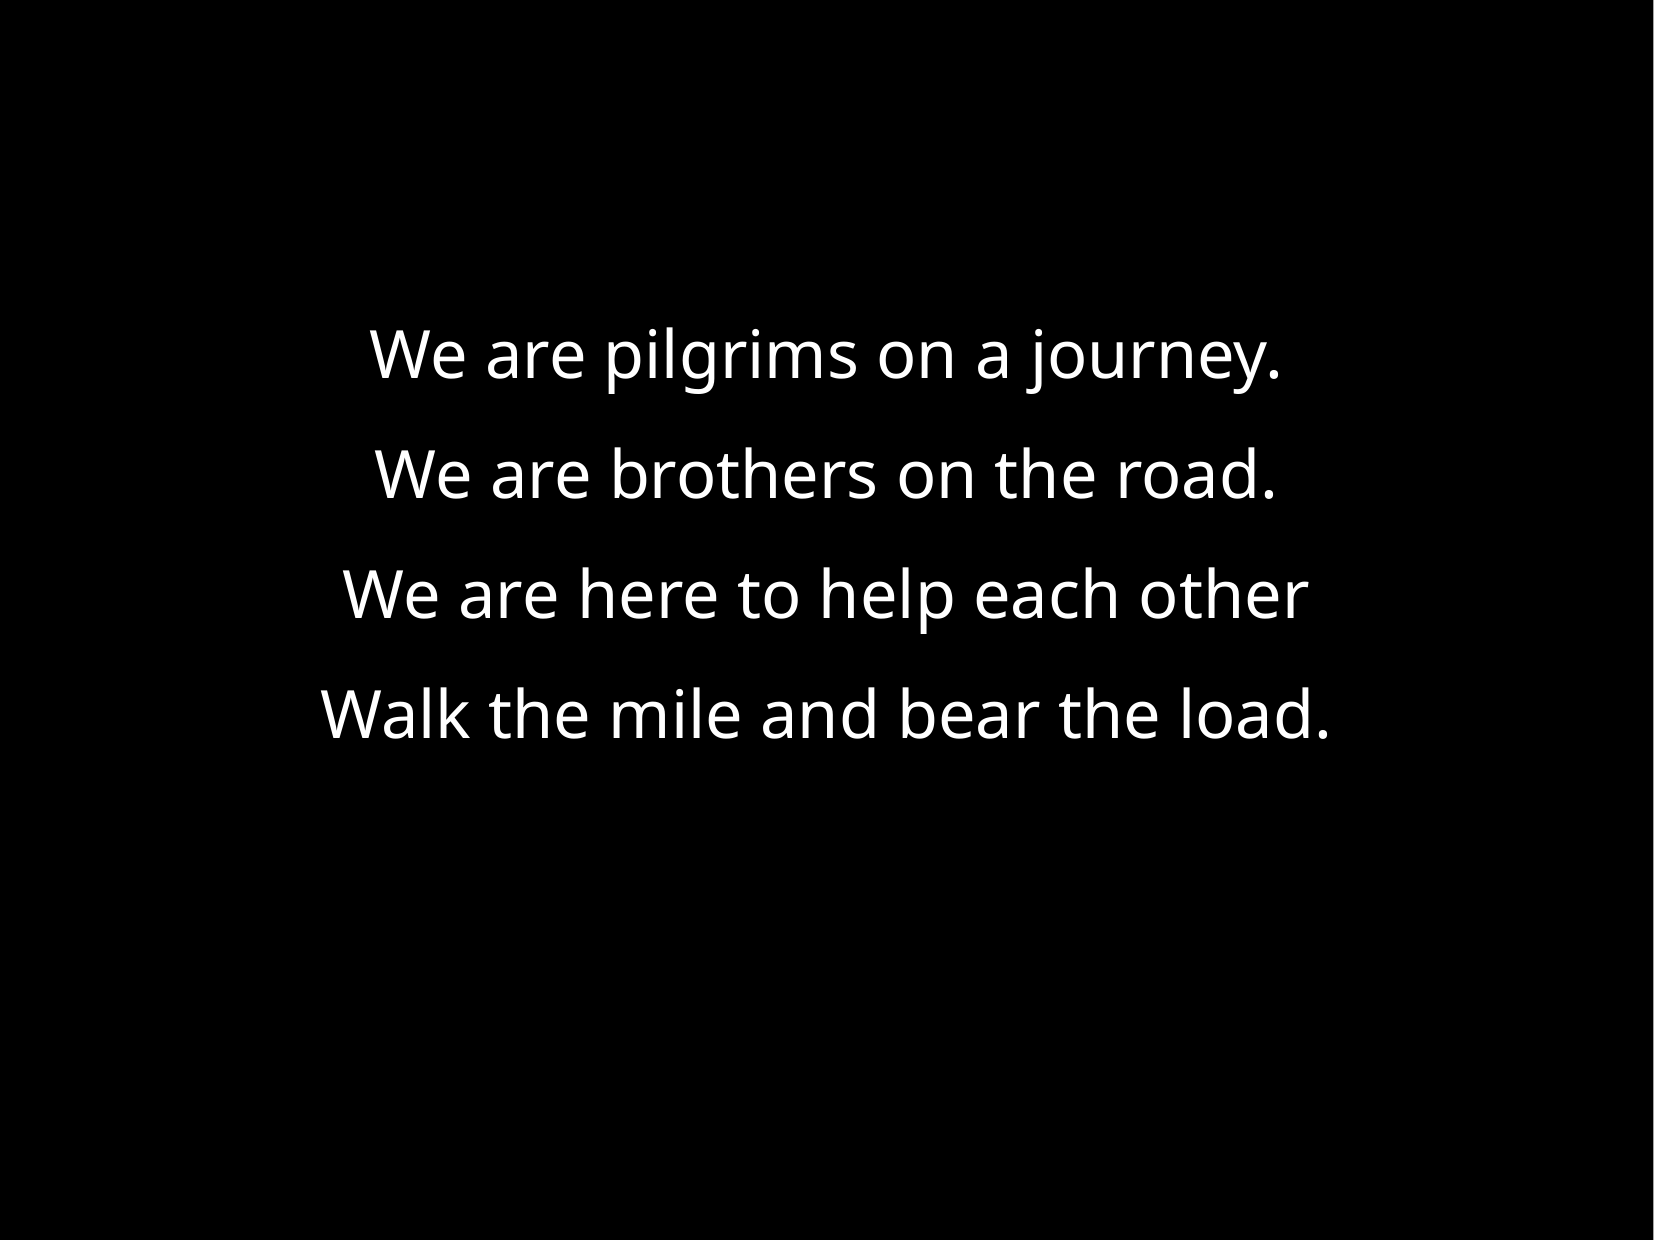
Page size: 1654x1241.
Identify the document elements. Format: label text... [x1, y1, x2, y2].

list We are pilgrims on a journey. We are brothers on the road. We are here to help each other Walk the mile and bear the load. [0, 307, 1654, 1027]
